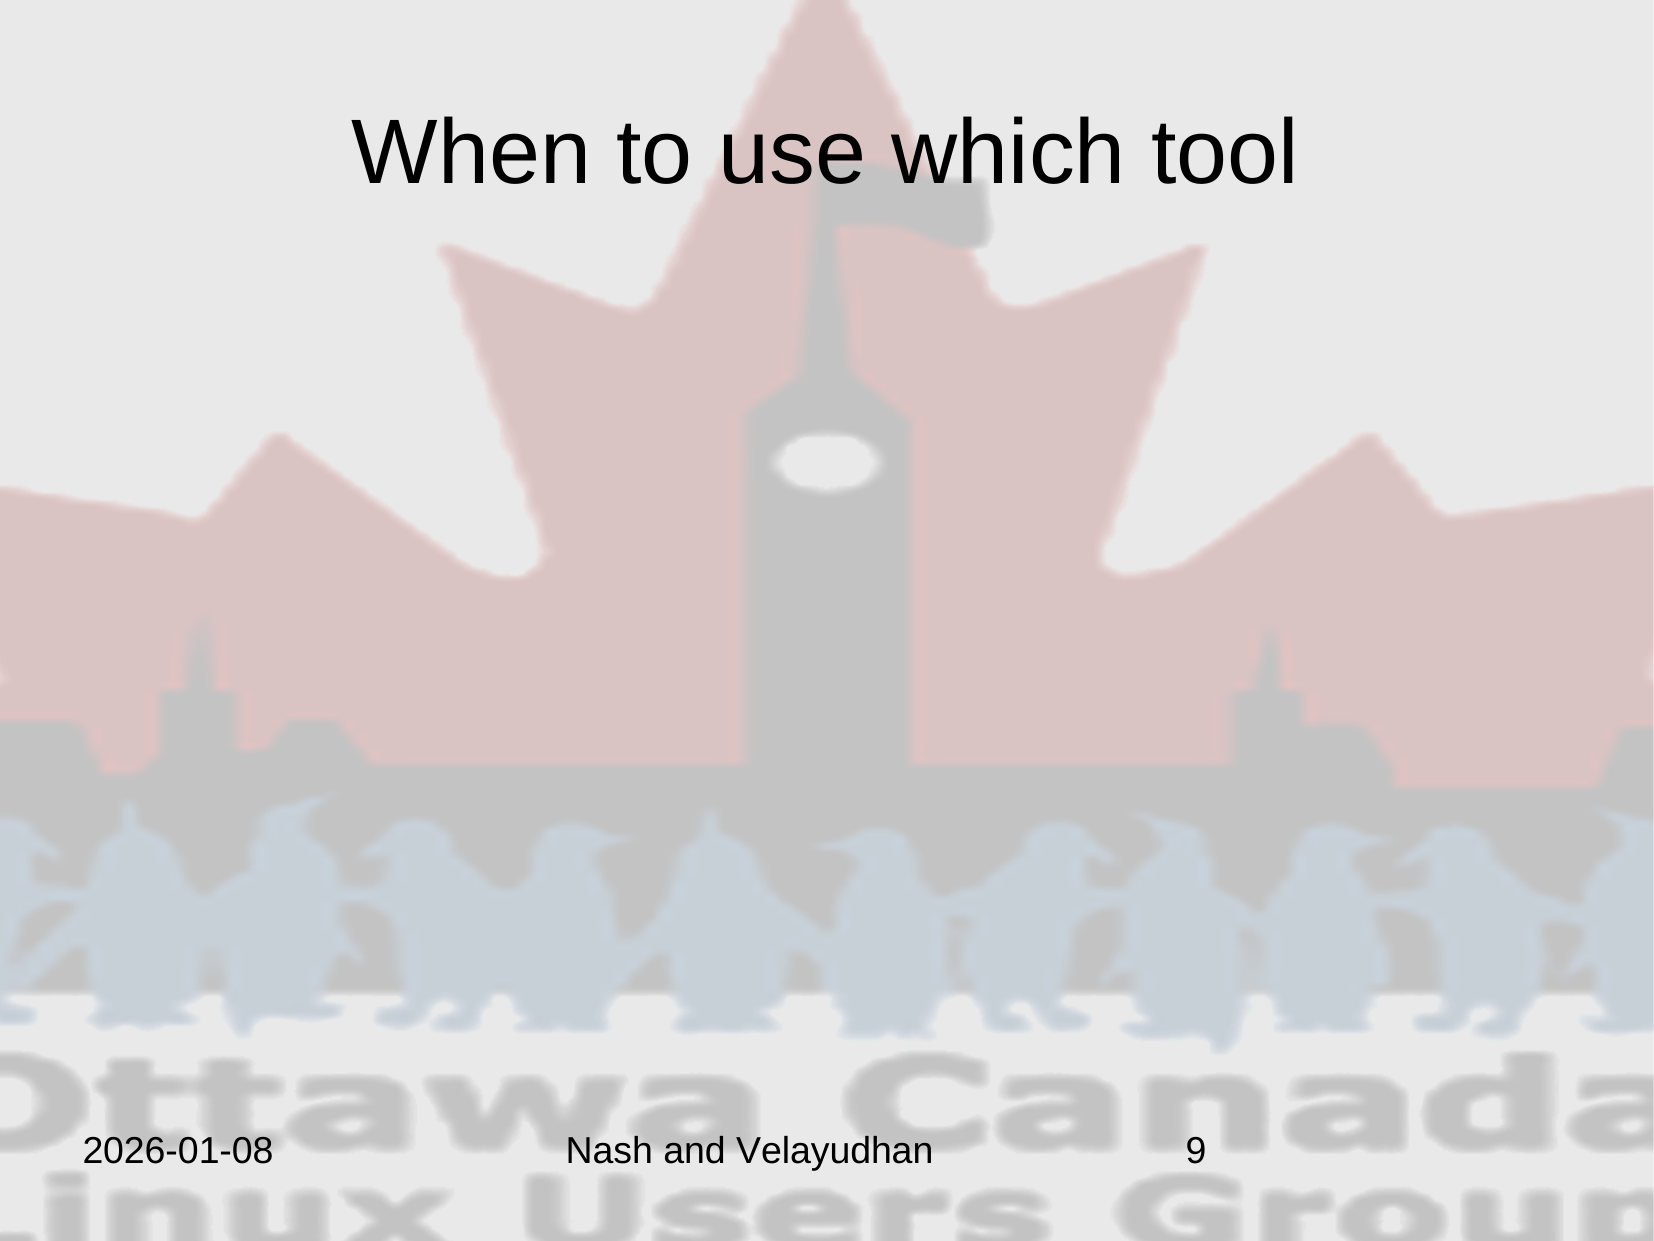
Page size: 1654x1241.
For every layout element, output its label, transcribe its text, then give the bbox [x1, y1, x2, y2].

picture [0, 0, 1654, 1241]
title When to use which tool [82, 49, 1570, 256]
